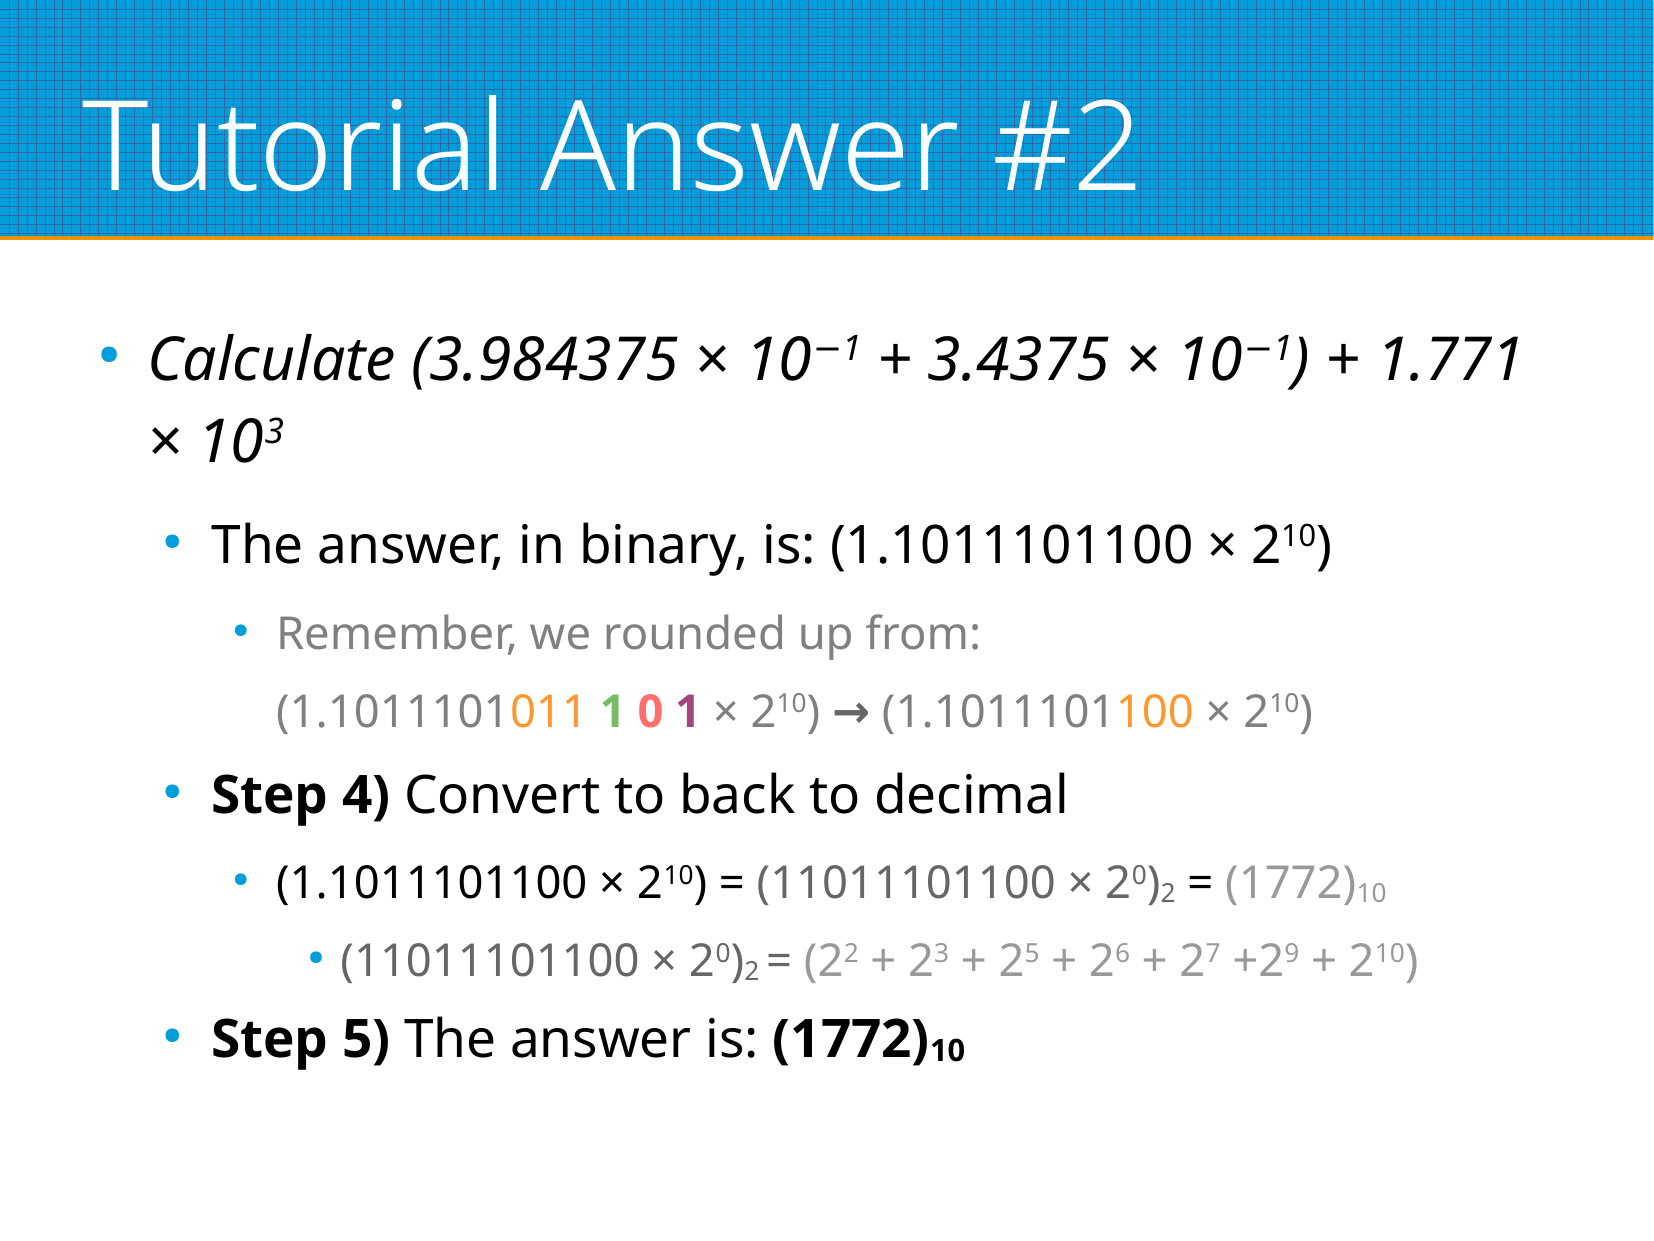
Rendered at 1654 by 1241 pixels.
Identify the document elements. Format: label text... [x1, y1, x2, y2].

list Calculate (3.984375 × 10−1 + 3.4375 × 10−1) + 1.771 × 103 The answer, in binary, is: (1.1011101100 × 210) Remember, we rounded up from: (1.1011101011 1 0 1 × 210) → (1.1011101100 × 210) Step 4) Convert to back to decimal (1.1011101100 × 210) = (11011101100 × 20)2 = (1772)10 (11011101100 × 20)2 = (22 + 23 + 25 + 26 + 27 +29 + 210) Step 5) The answer is: (1772)10 [82, 314, 1563, 1081]
title Tutorial Answer #2 [82, 19, 1571, 227]
